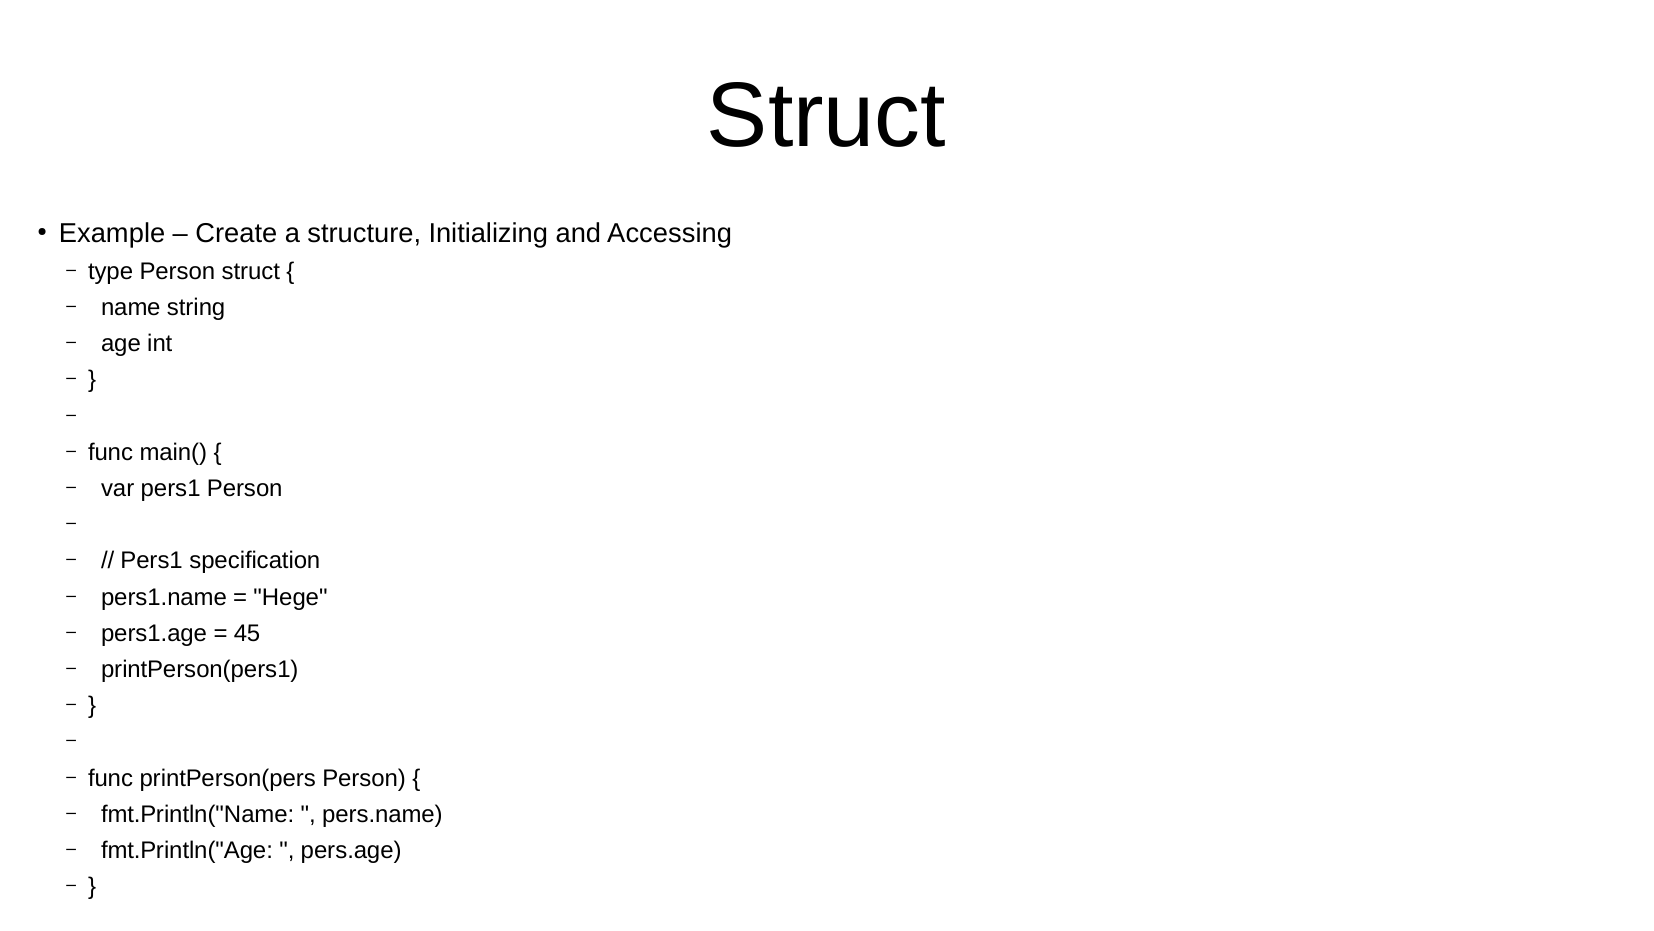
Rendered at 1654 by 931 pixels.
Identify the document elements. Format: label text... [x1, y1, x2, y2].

list Example – Create a structure, Initializing and Accessing type Person struct { name string age int } func main() { var pers1 Person // Pers1 specification pers1.name = "Hege" pers1.age = 45 printPerson(pers1) } func printPerson(pers Person) { fmt.Println("Name: ", pers.name) fmt.Println("Age: ", pers.age) } [30, 217, 1571, 901]
title Struct [82, 37, 1571, 193]
